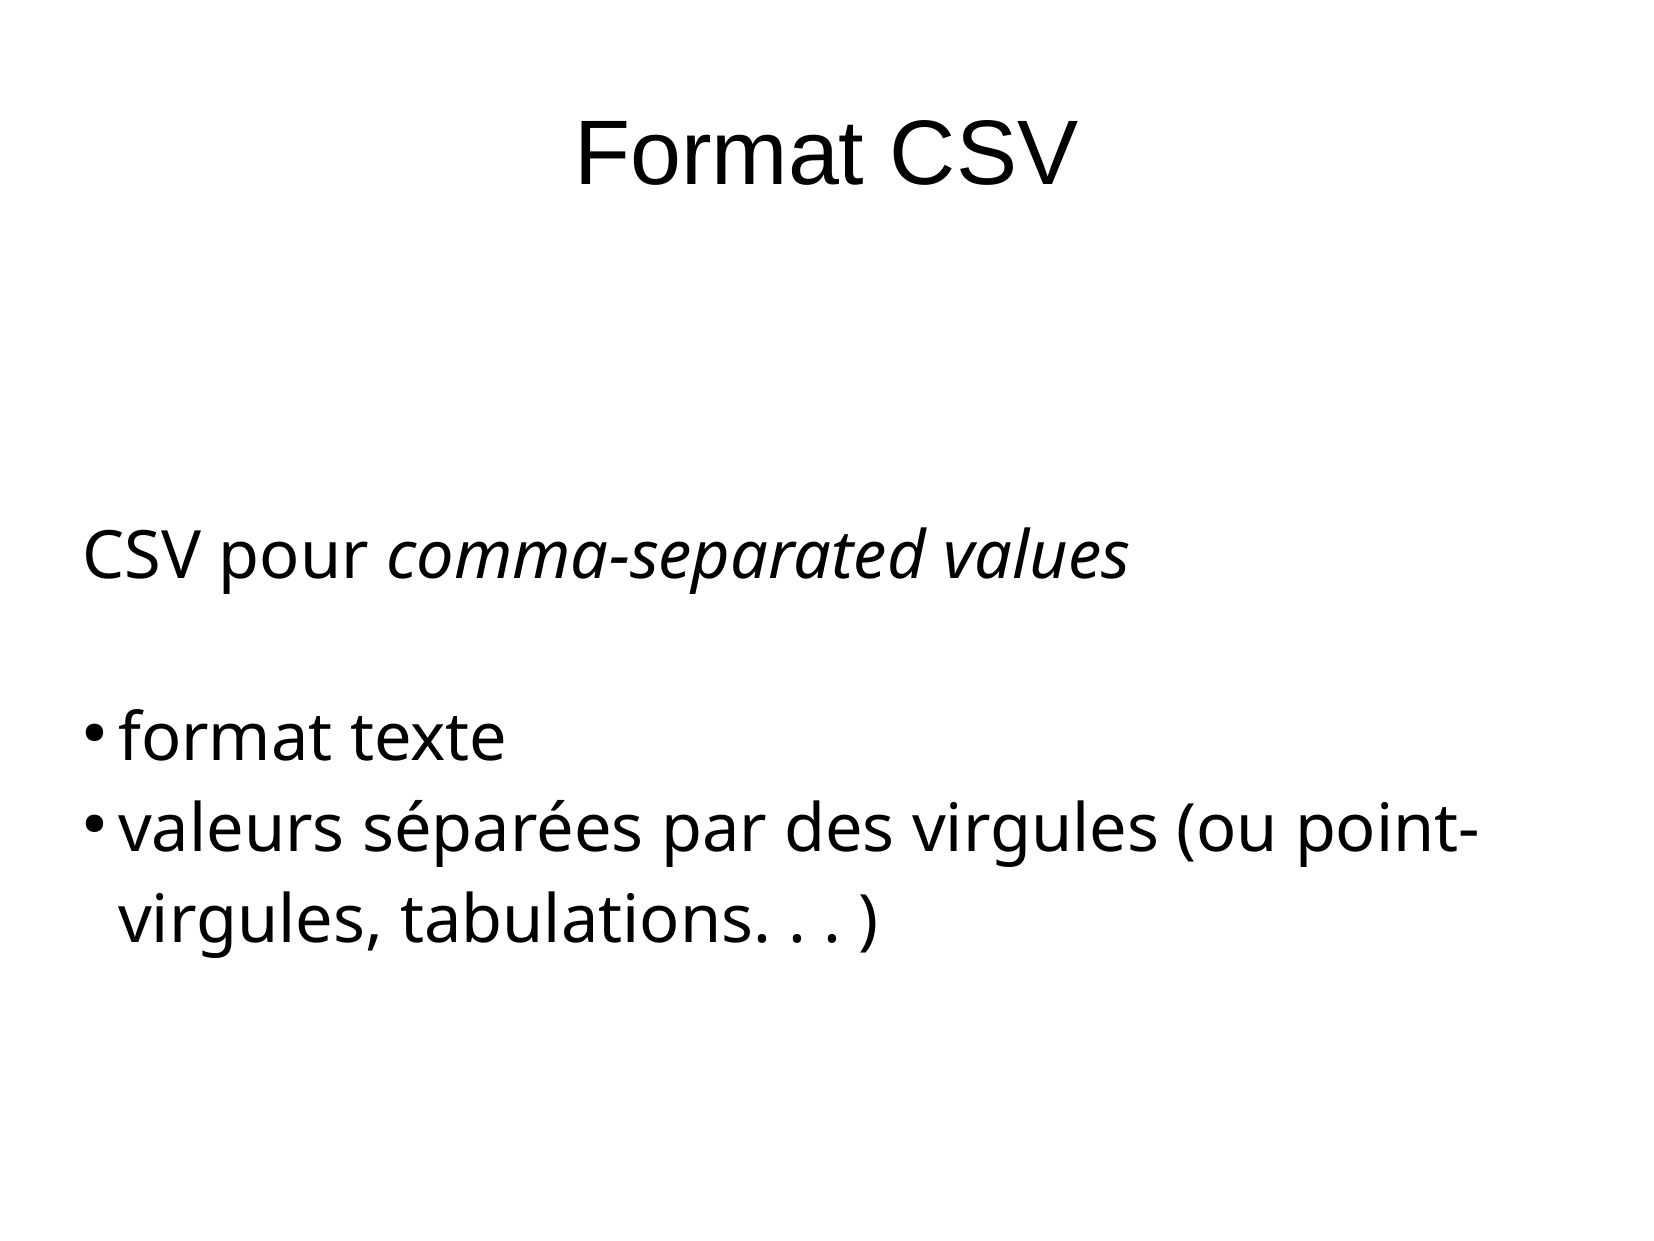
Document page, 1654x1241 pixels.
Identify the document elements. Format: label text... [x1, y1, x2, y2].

title Format CSV [82, 49, 1571, 257]
subtitle CSV pour comma-separated values format texte valeurs séparées par des virgules (ou point-virgules, tabulations. . . ) [82, 279, 1571, 1099]
